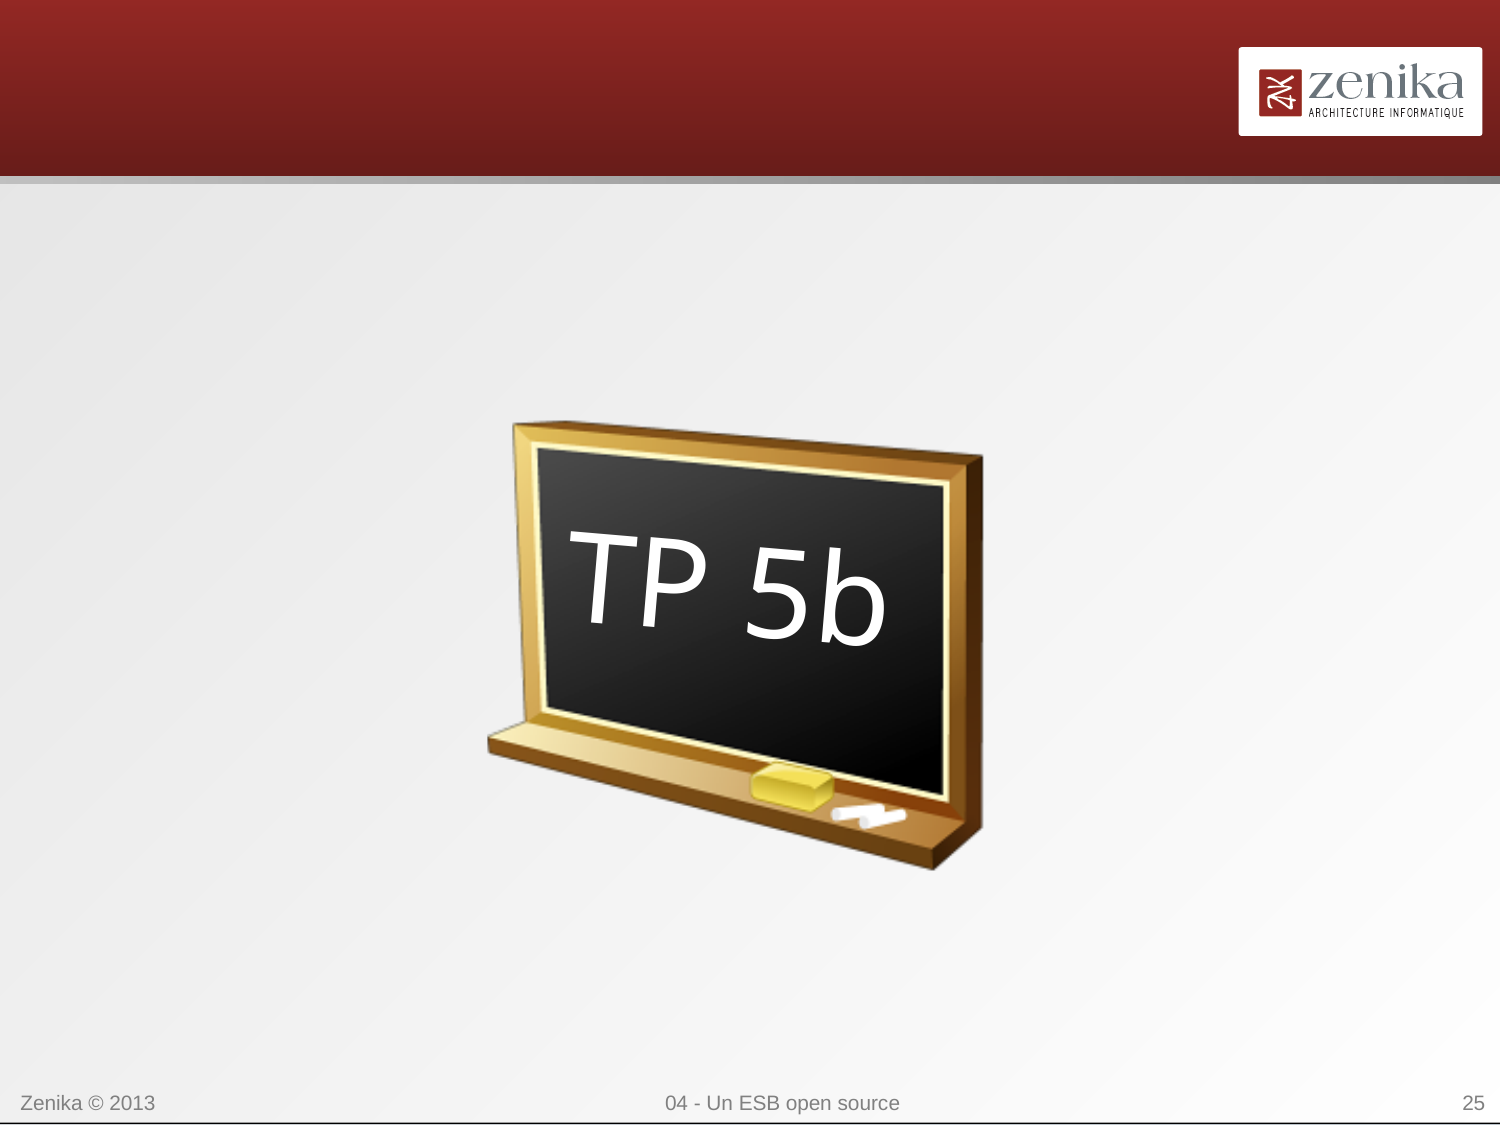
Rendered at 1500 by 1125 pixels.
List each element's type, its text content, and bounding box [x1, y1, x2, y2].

picture [1257, 58, 1464, 125]
text_box TP 5b [544, 489, 939, 695]
picture [484, 388, 1019, 923]
